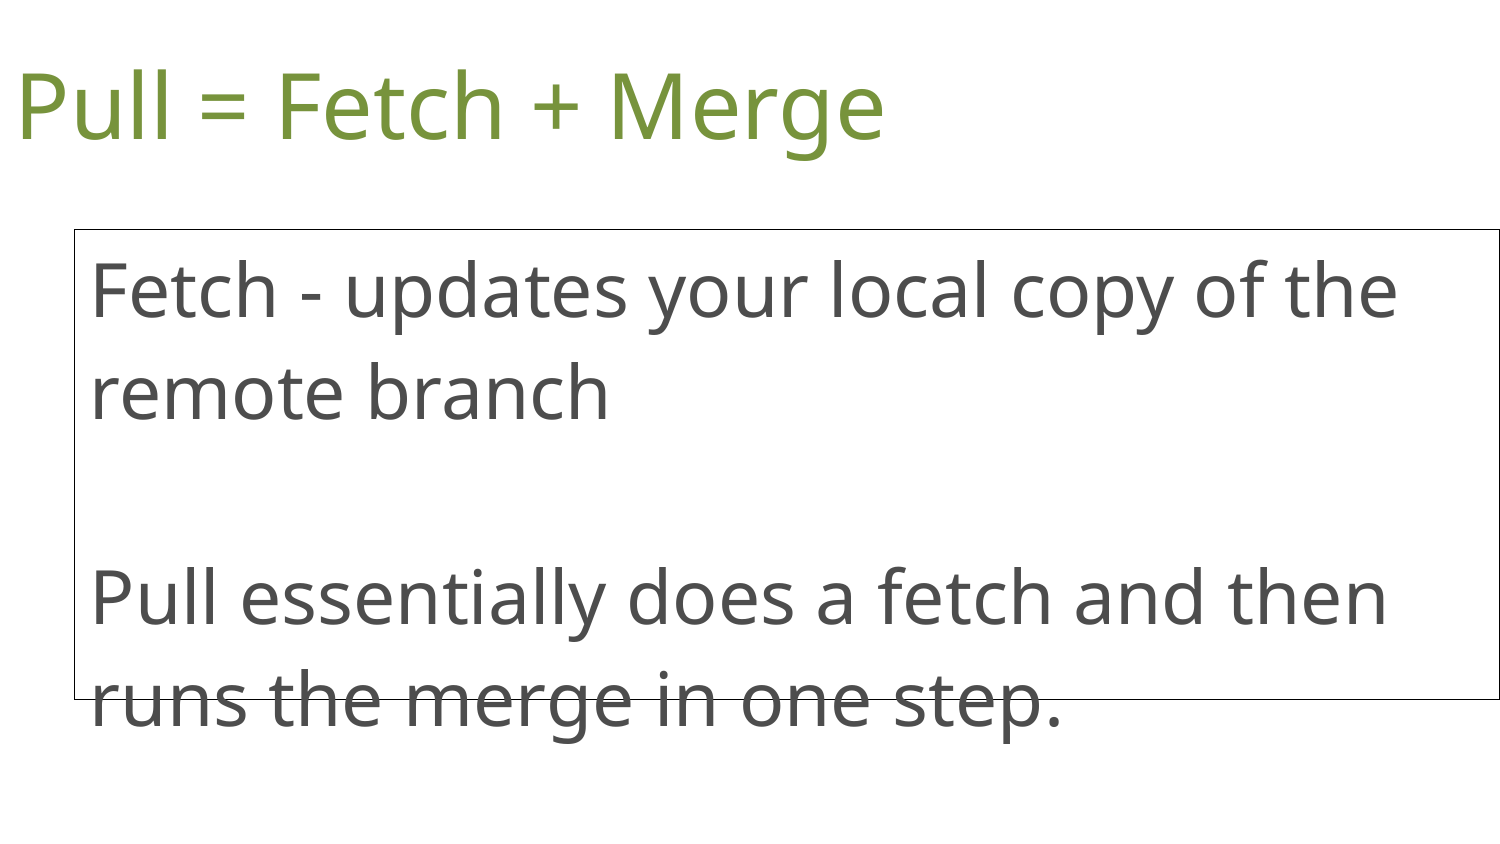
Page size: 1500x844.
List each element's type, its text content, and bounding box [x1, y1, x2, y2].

text_box Pull = Fetch + Merge [0, 33, 1350, 175]
text_box Fetch - updates your local copy of the remote branch Pull essentially does a fetch and then runs the merge in one step. [74, 229, 1500, 700]
